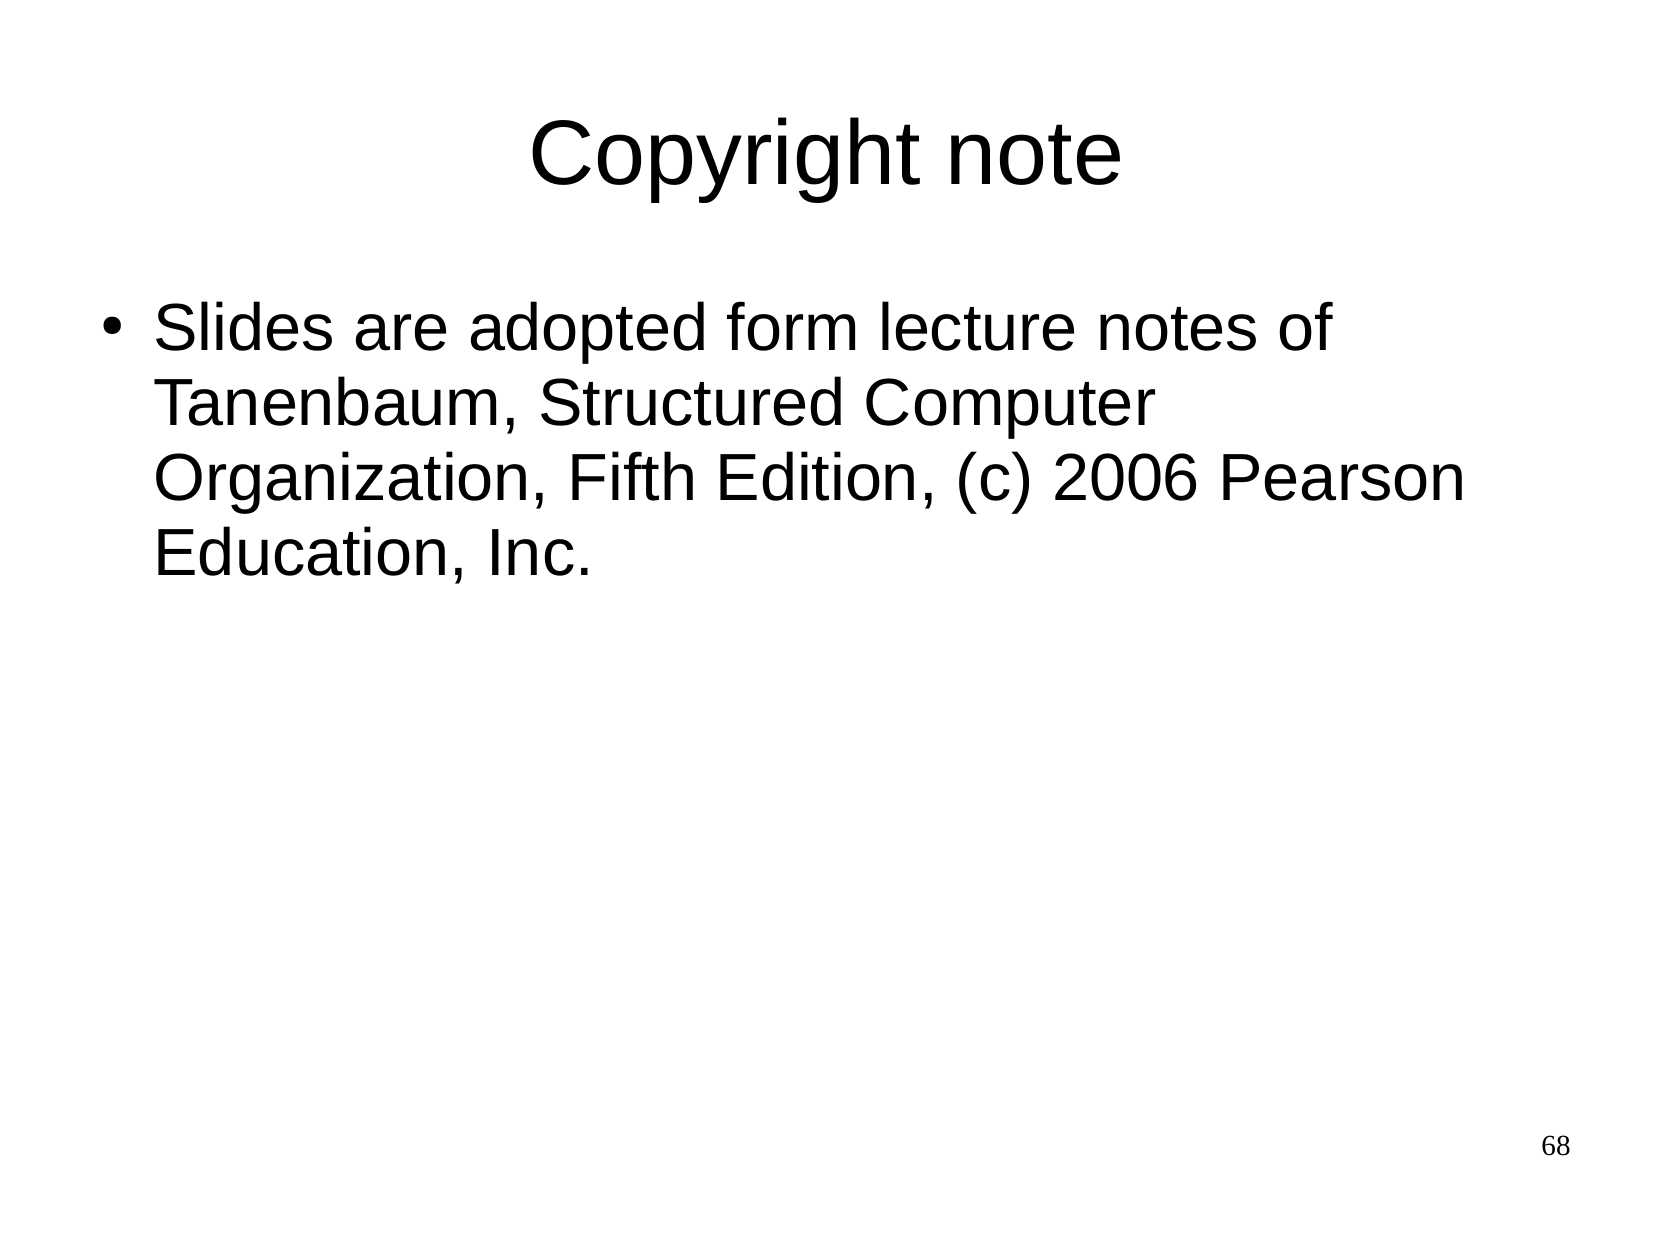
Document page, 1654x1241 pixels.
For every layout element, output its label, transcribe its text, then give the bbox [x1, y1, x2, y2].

title Copyright note [82, 49, 1571, 257]
list Slides are adopted form lecture notes of Tanenbaum, Structured Computer Organization, Fifth Edition, (c) 2006 Pearson Education, Inc. [82, 290, 1538, 1010]
